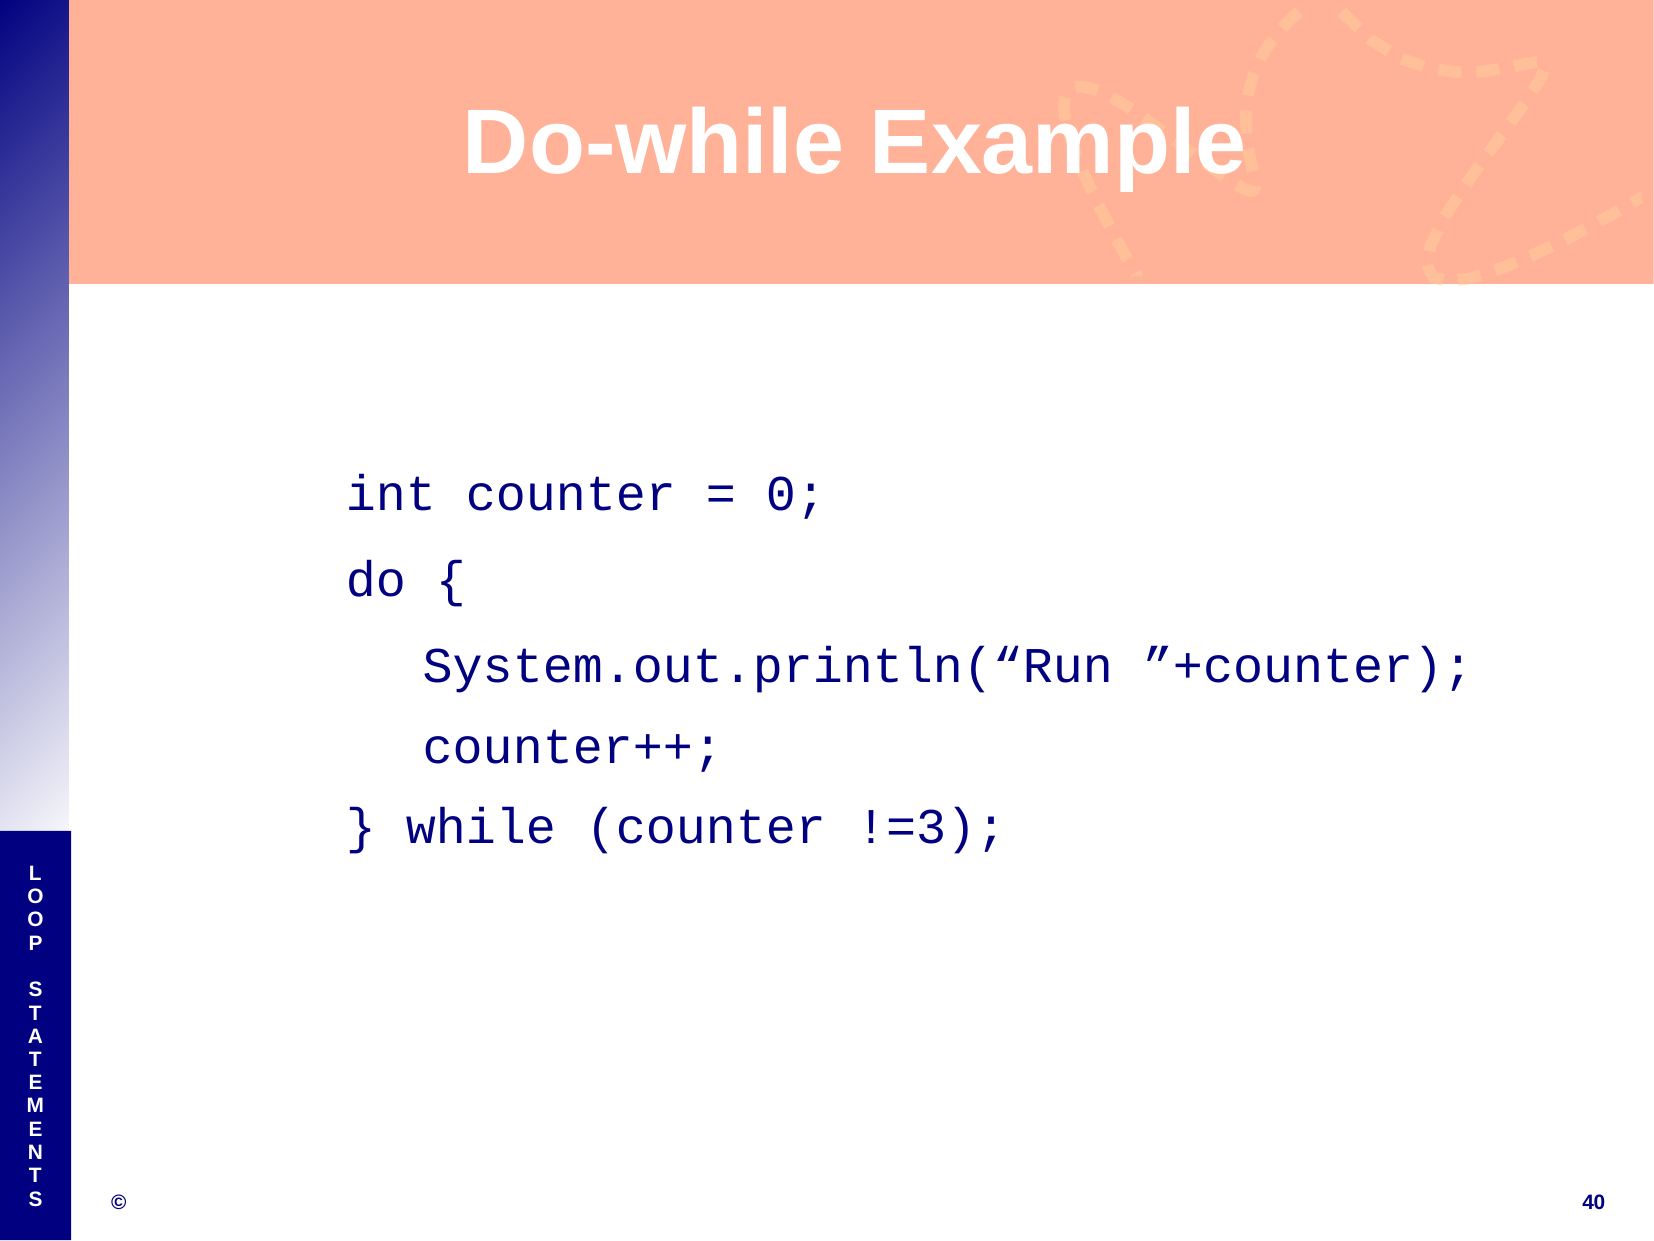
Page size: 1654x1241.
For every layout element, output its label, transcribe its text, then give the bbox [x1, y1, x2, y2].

text_box L O O P S T A T E M E N T S [0, 831, 71, 1241]
list int counter = 0; do { System.out.println(“Run ”+counter); counter++; } while (counter !=3); [328, 468, 1489, 903]
title Do-while Example [94, 37, 1617, 246]
